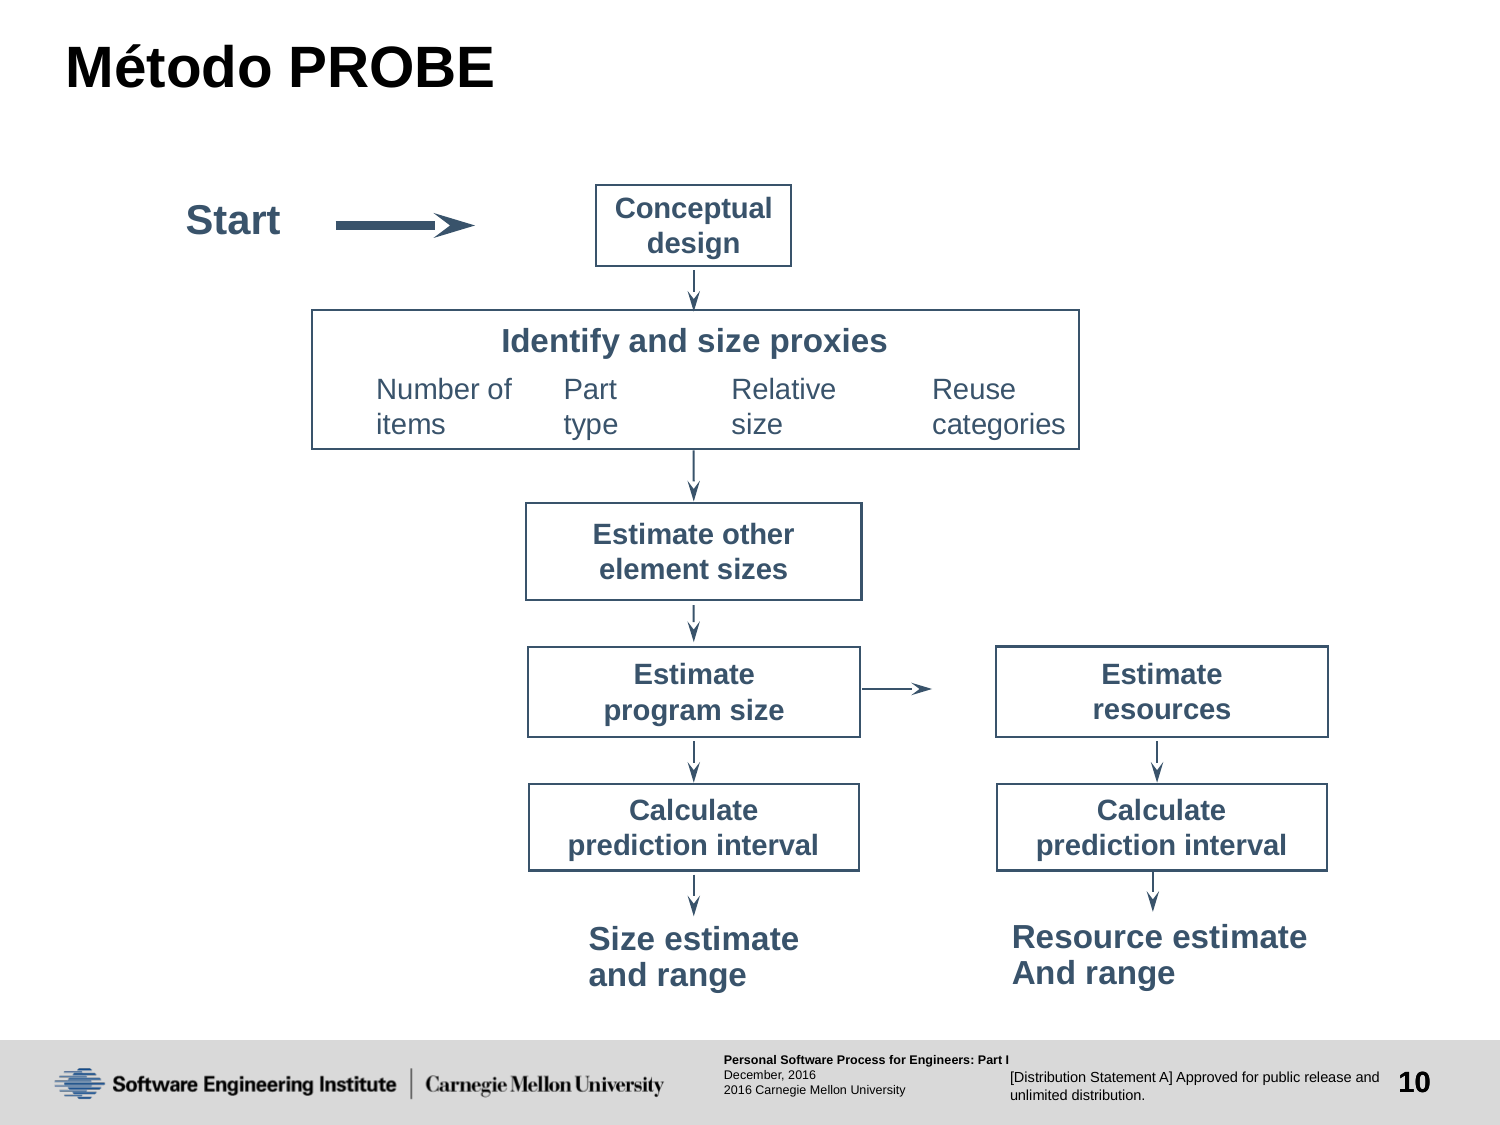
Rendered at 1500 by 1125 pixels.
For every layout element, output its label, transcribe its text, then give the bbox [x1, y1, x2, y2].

picture [168, 184, 1332, 1004]
picture [46, 1061, 673, 1104]
title Método PROBE [65, 37, 1313, 148]
